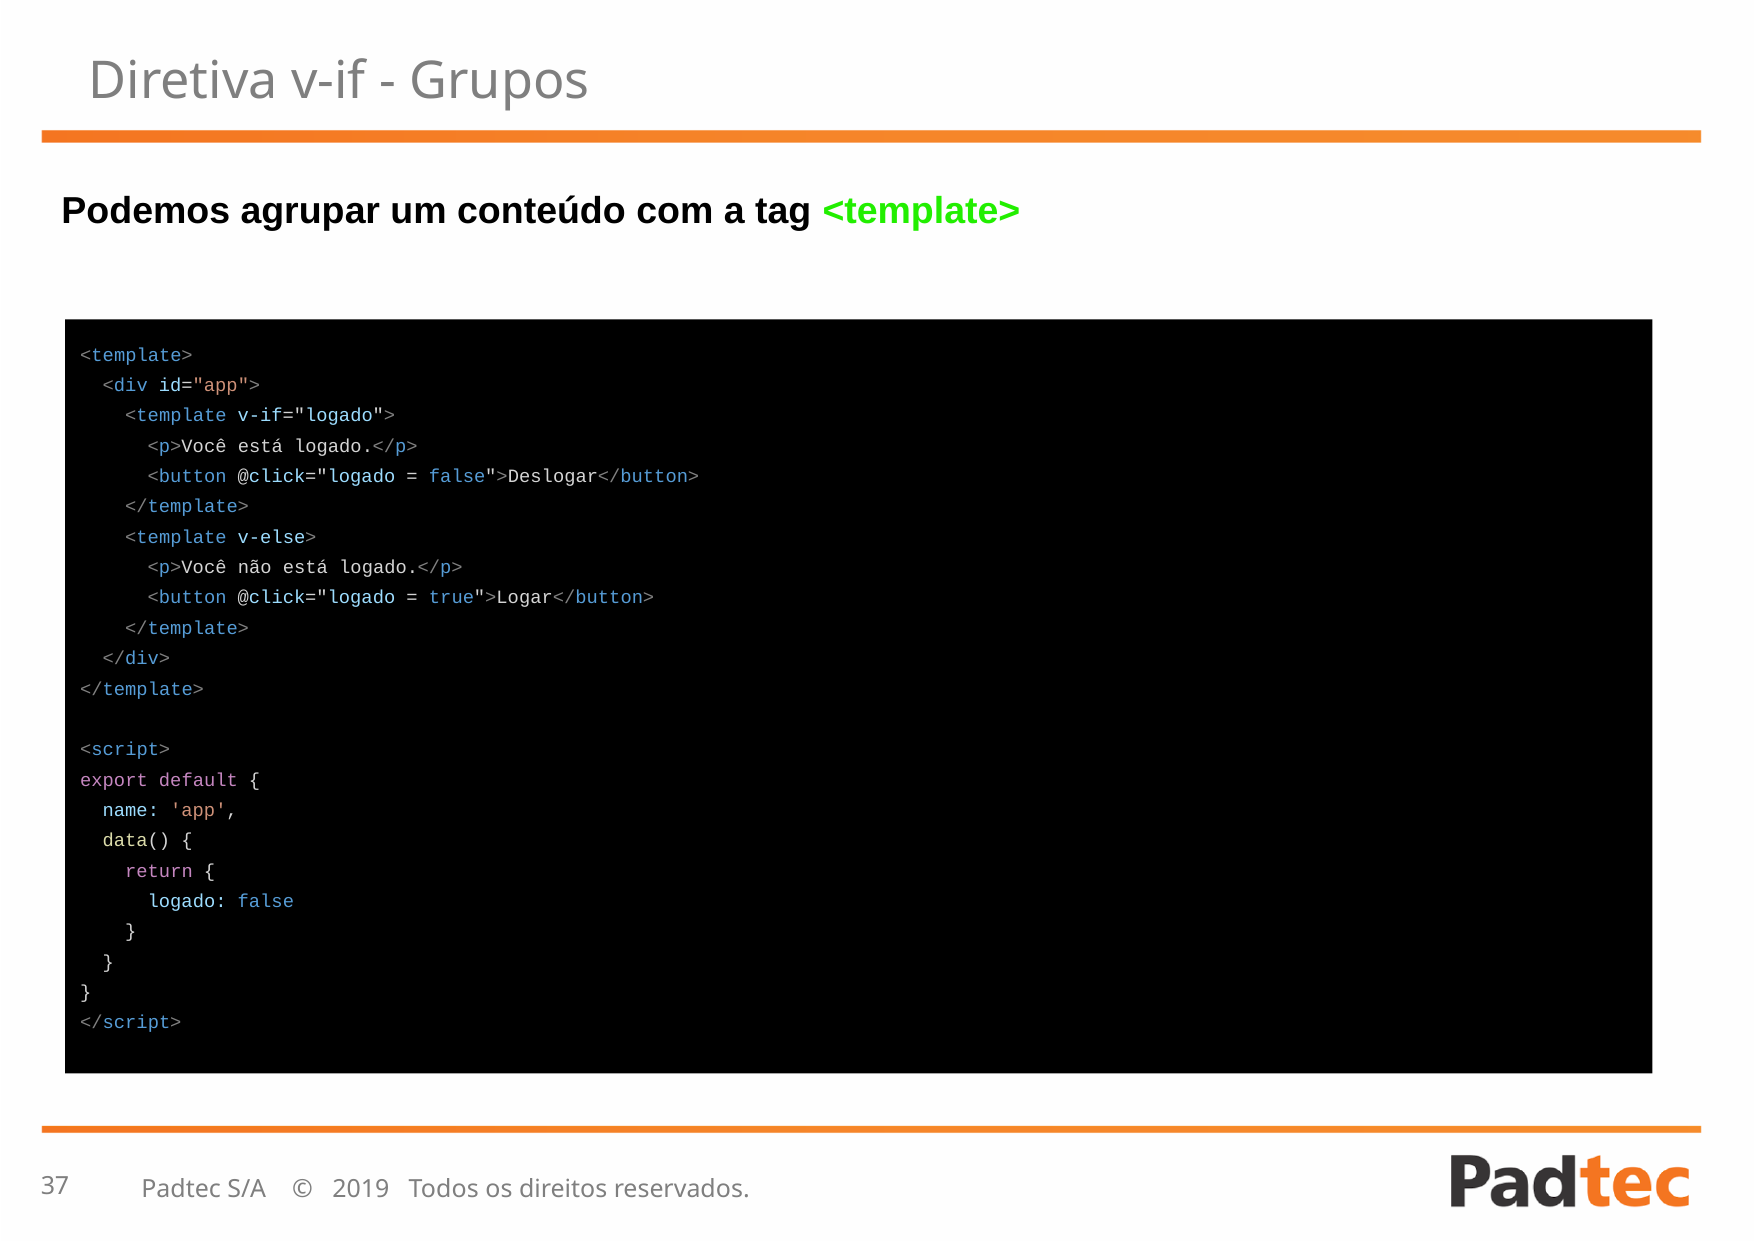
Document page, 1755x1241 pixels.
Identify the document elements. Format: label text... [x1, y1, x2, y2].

text_box <template> <div id="app"> <template v-if="logado"> <p>Você está logado.</p> <button @click="logado = false">Deslogar</button> </template> <template v-else> <p>Você não está logado.</p> <button @click="logado = true">Logar</button> </template> </div> </template> <script> export default { name: 'app', data() { return { logado: false } } } </script> [65, 319, 1653, 1074]
title Diretiva v-if - Grupos [73, 29, 1653, 127]
picture [0, 0, 1755, 1241]
text_box Podemos agrupar um conteúdo com a tag <template> [46, 171, 1688, 296]
